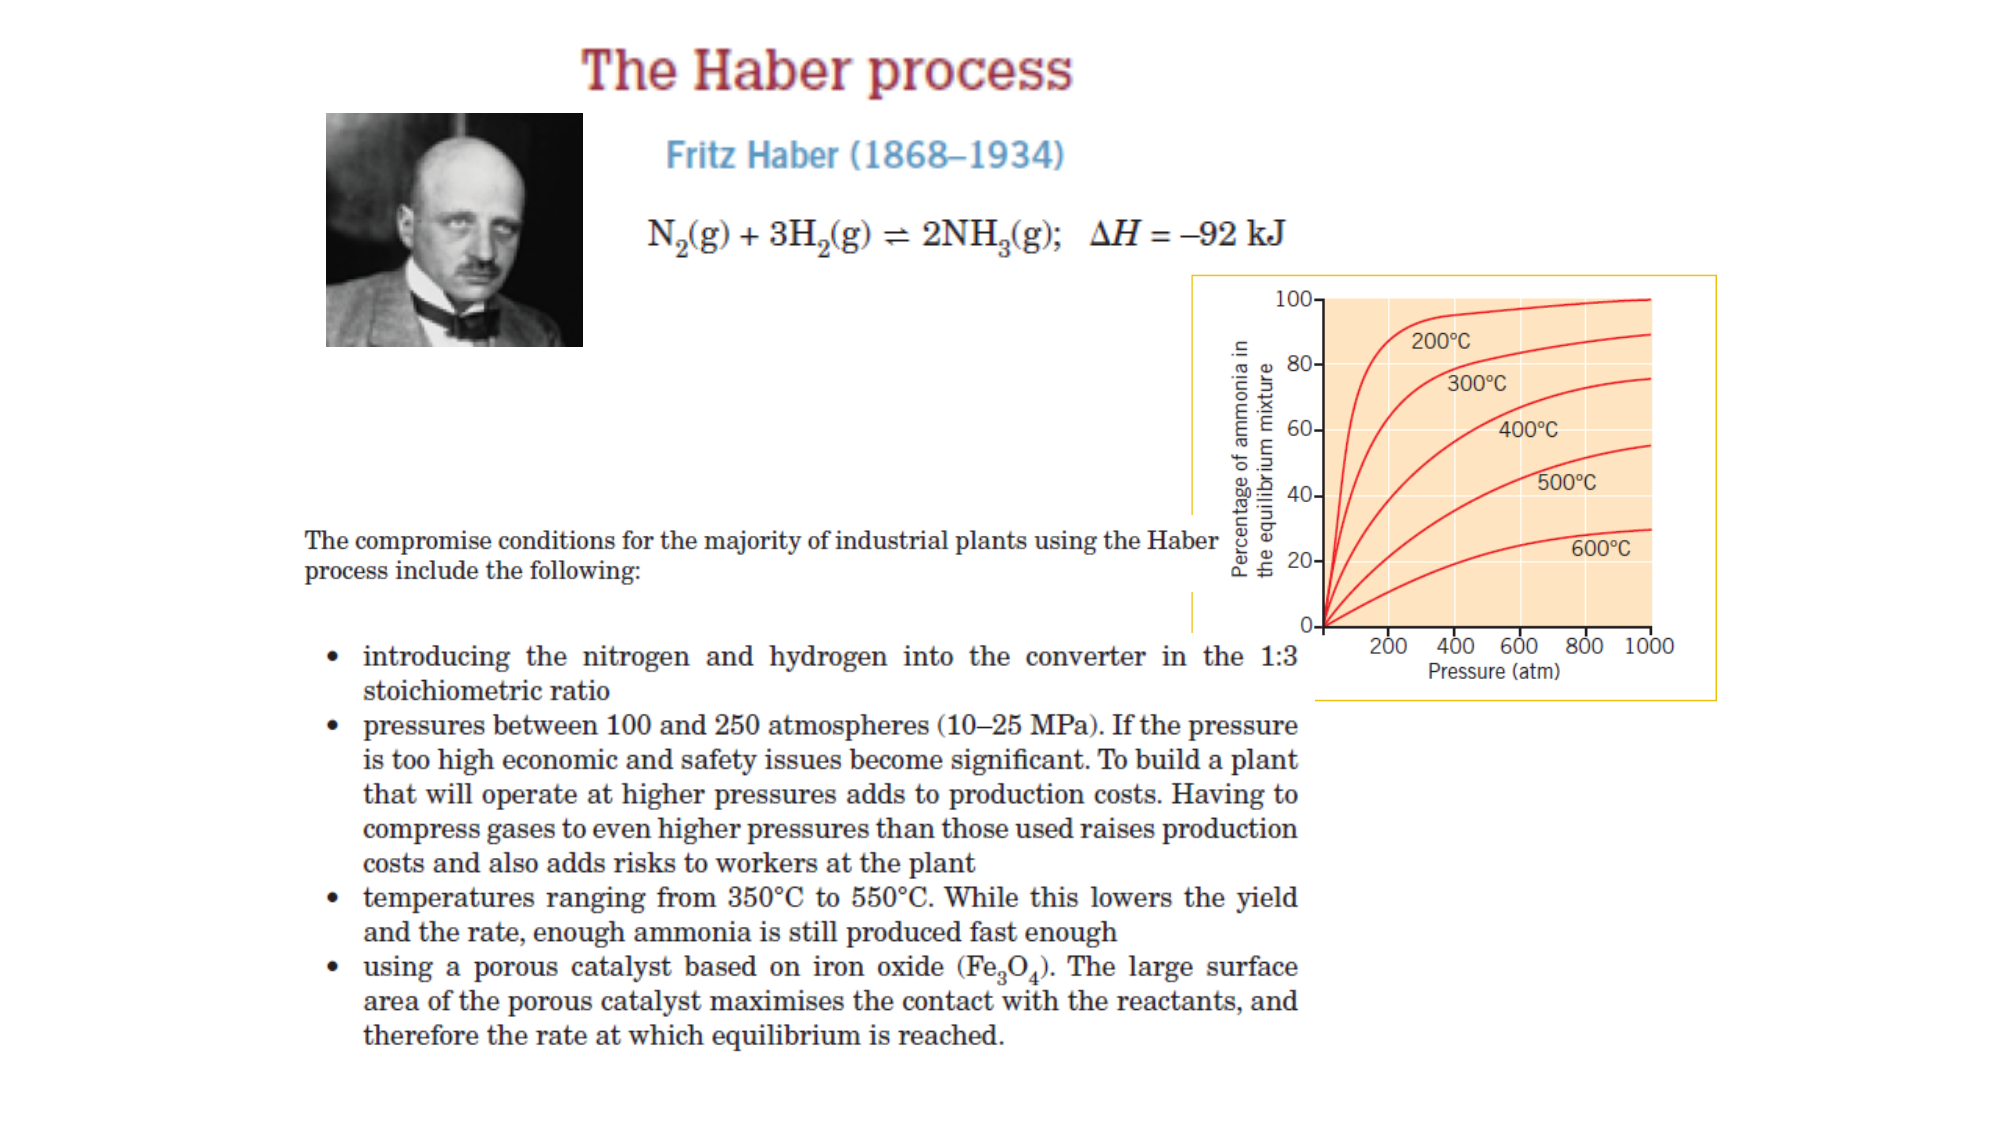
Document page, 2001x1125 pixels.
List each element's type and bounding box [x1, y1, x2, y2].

picture [539, 0, 1124, 107]
picture [326, 113, 583, 347]
picture [657, 125, 1067, 185]
picture [291, 196, 1717, 1056]
